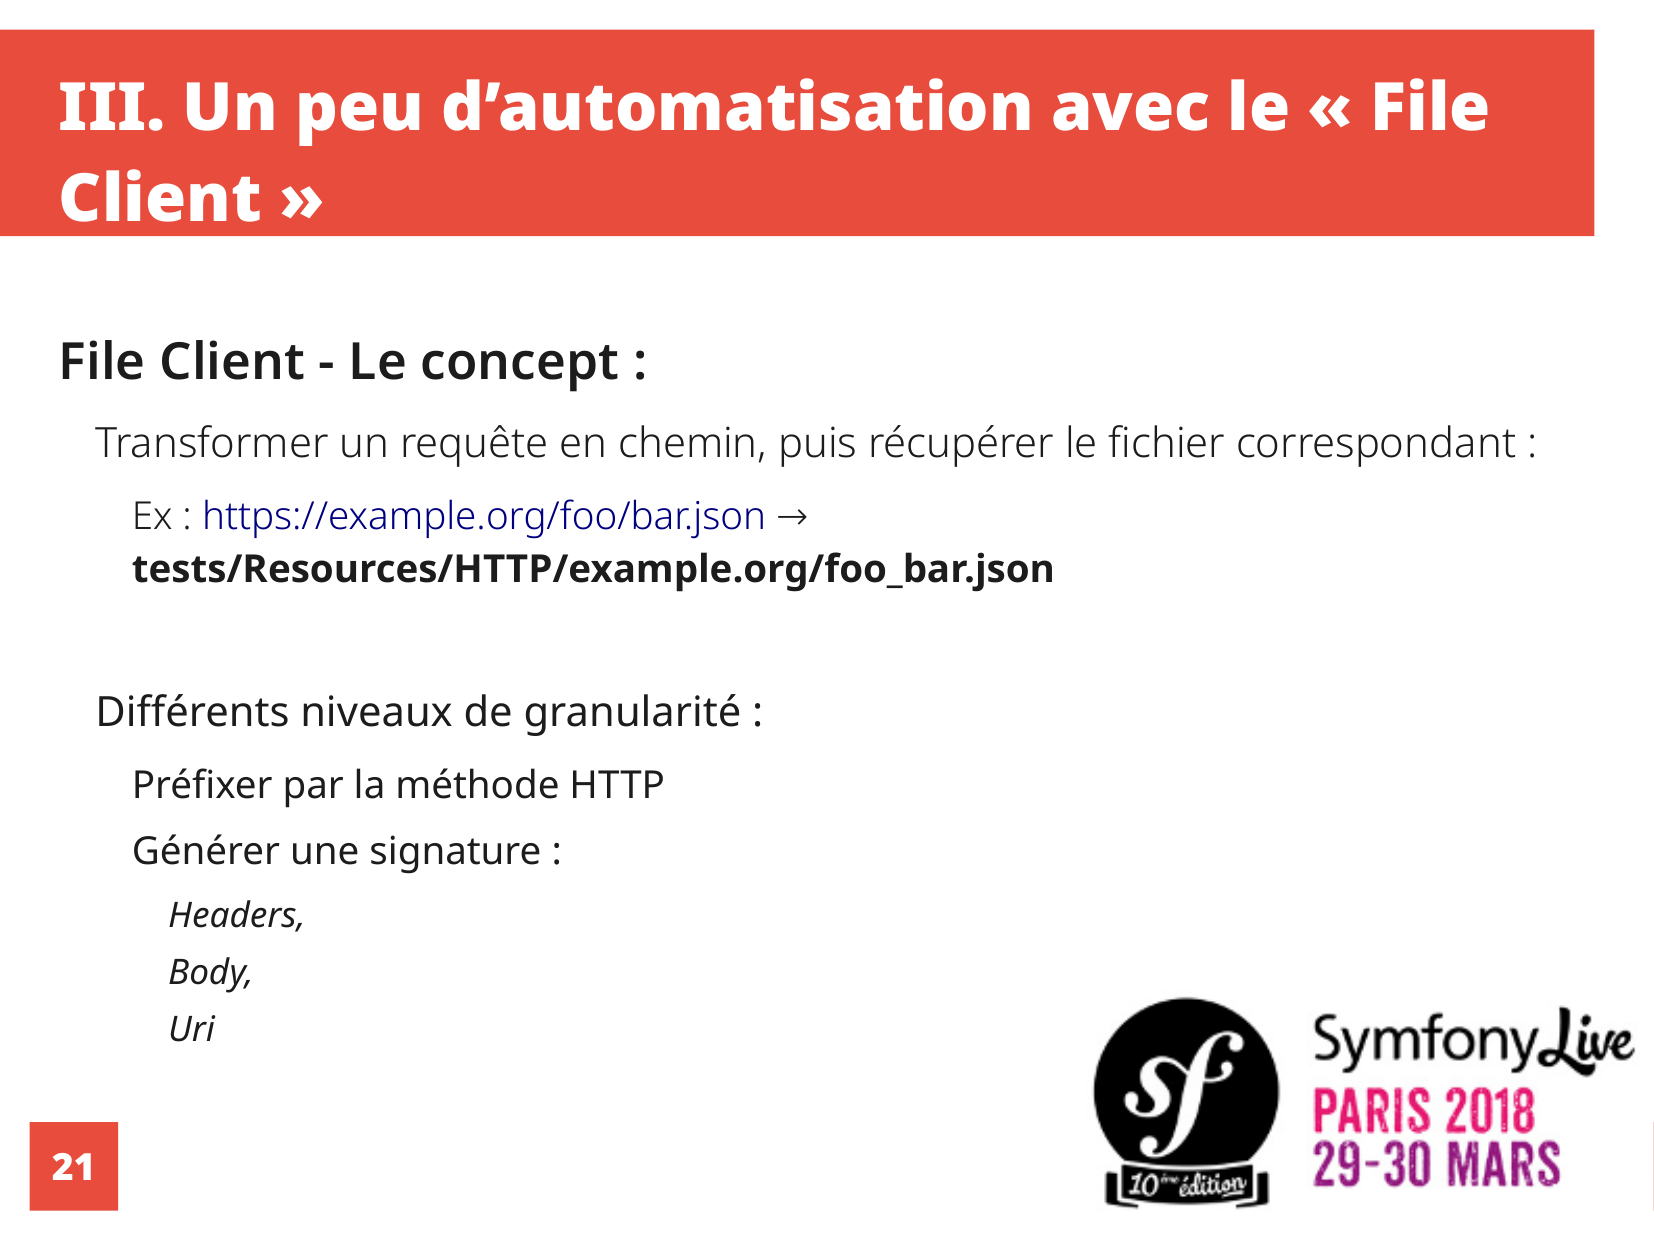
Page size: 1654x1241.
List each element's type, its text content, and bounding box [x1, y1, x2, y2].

list File Client - Le concept : Transformer un requête en chemin, puis récupérer le fichier correspondant : Ex : https://example.org/foo/bar.json → tests/Resources/HTTP/example.org/foo_bar.json Différents niveaux de granularité : Préfixer par la méthode HTTP Générer une signature : Headers, Body, Uri [59, 324, 1565, 1093]
title III. Un peu d’automatisation avec le « File Client » [59, 59, 1595, 207]
picture [1053, 979, 1654, 1241]
